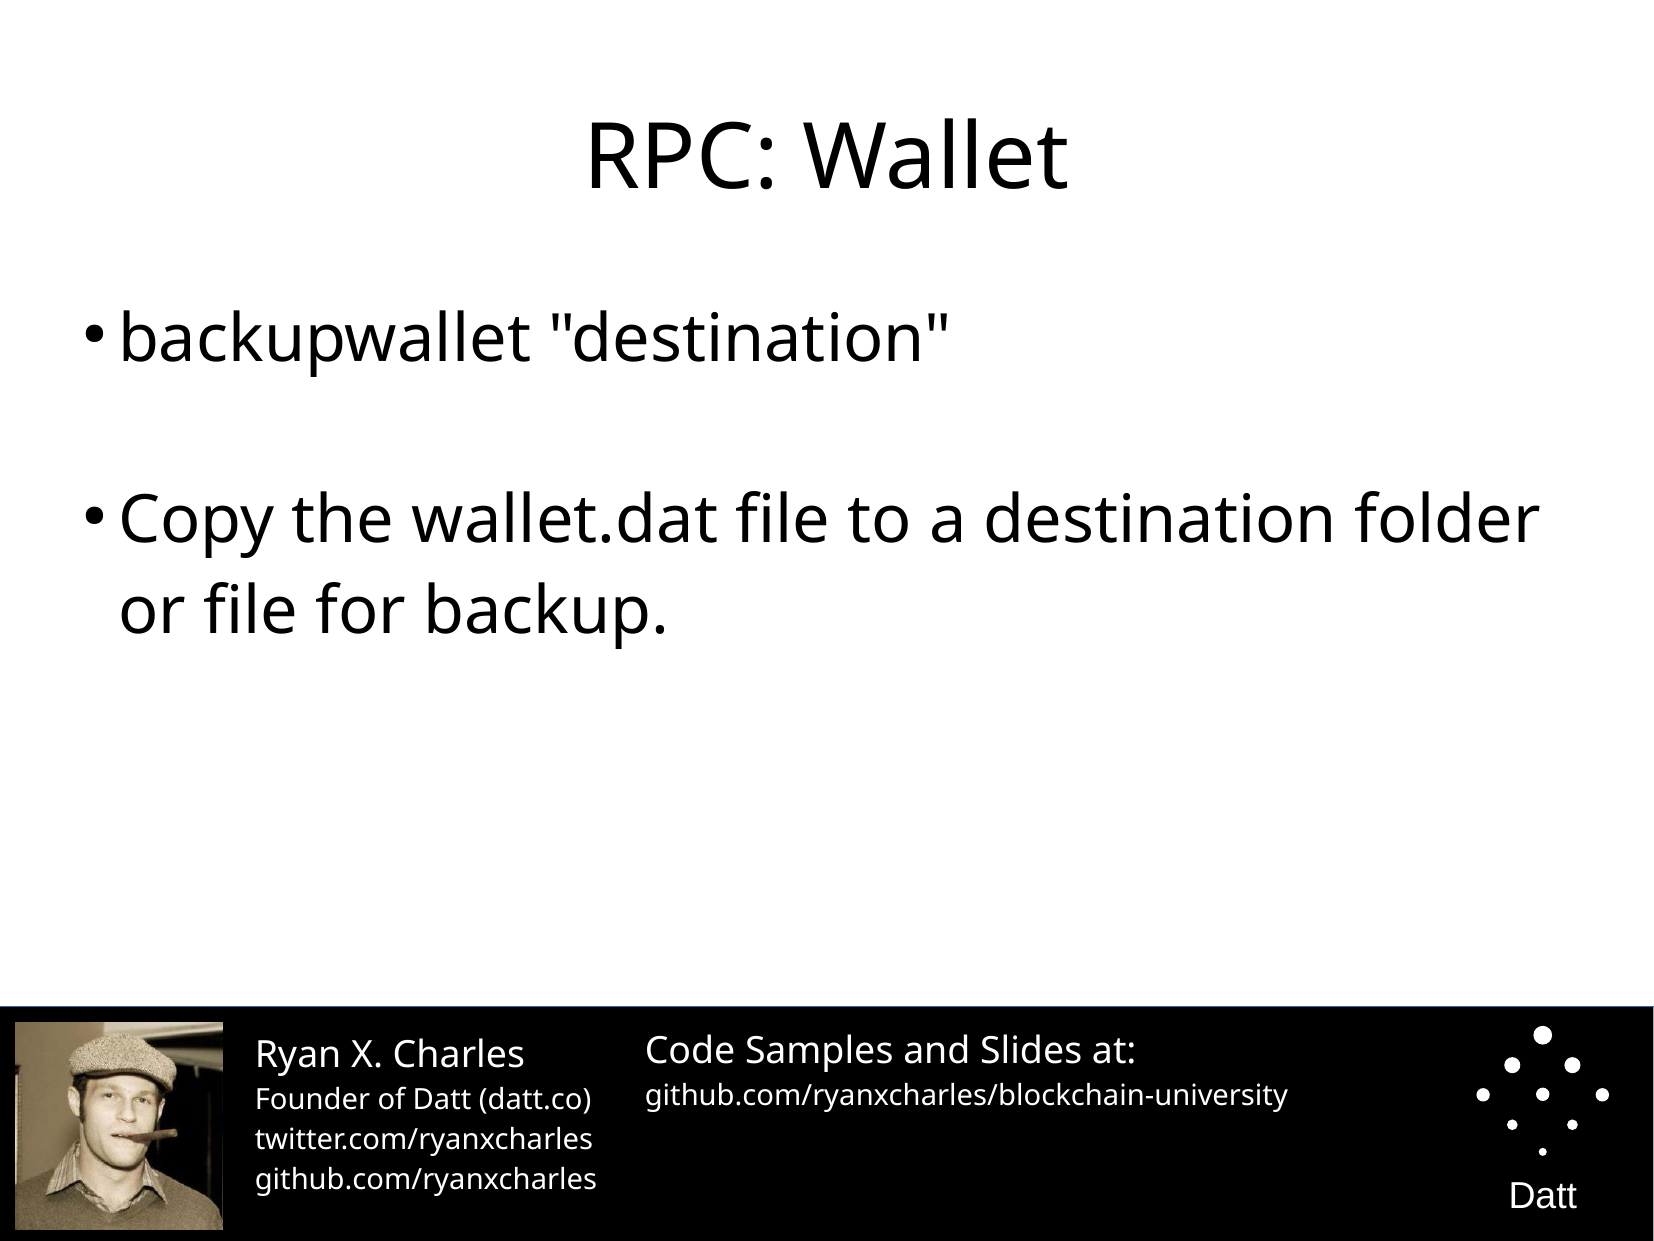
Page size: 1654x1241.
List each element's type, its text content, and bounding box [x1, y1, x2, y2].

text_box Code Samples and Slides at: github.com/ryanxcharles/blockchain-university [630, 1015, 1403, 1156]
picture [1475, 1023, 1611, 1159]
text_box [0, 1006, 1654, 1241]
picture [15, 1022, 223, 1231]
text_box Ryan X. Charles Founder of Datt (datt.co) twitter.com/ryanxcharles github.com/ryanxcharles [240, 1020, 976, 1241]
title RPC: Wallet [82, 49, 1571, 257]
subtitle backupwallet "destination" Copy the wallet.dat file to a destination folder or file for backup. [82, 290, 1571, 1006]
text_box Datt [1452, 1167, 1633, 1241]
